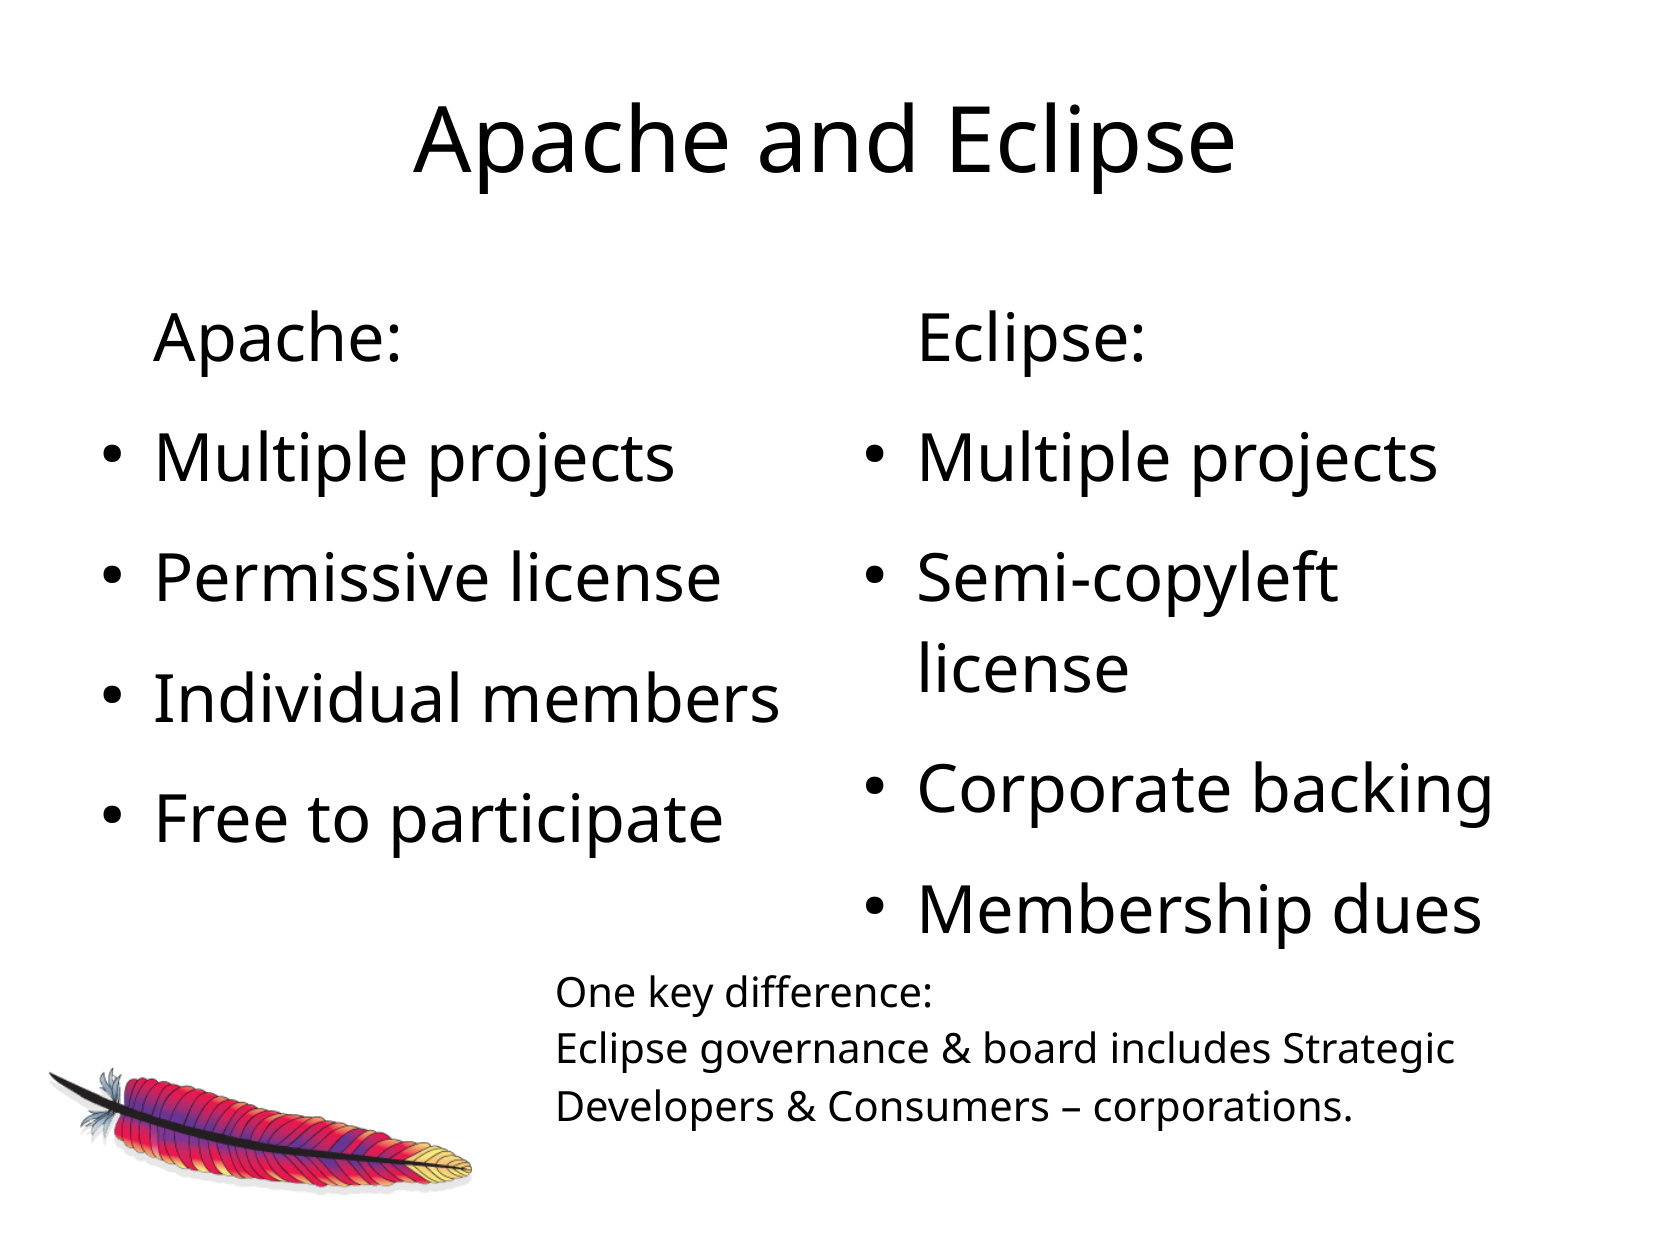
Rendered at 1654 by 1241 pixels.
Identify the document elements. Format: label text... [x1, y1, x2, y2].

title Apache and Eclipse [82, 49, 1571, 226]
picture [45, 1064, 477, 1200]
list Apache: Multiple projects Permissive license Individual members Free to participate [82, 290, 809, 1109]
list Eclipse: Multiple projects Semi-copyleft license Corporate backing Membership dues [845, 290, 1572, 954]
text_box One key difference: Eclipse governance & board includes Strategic Developers & Consumers – corporations. [540, 954, 1576, 1141]
